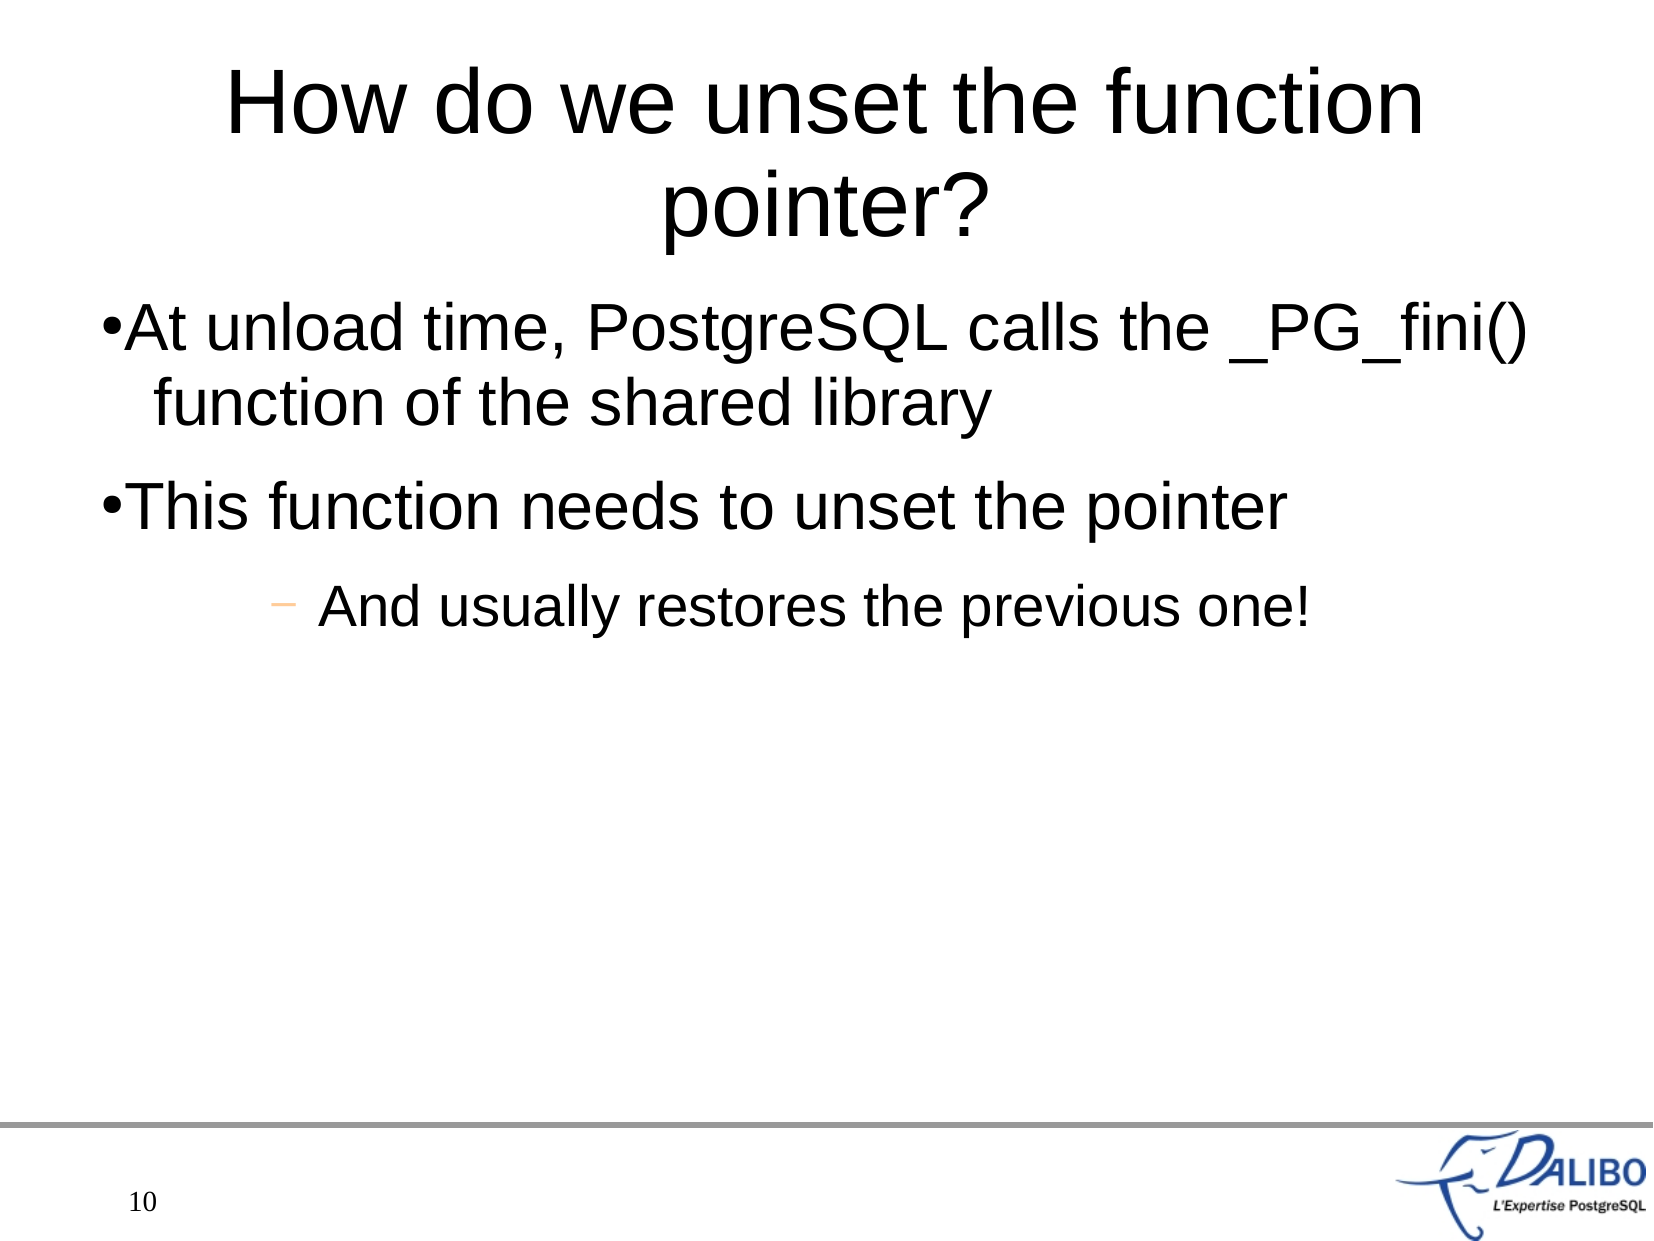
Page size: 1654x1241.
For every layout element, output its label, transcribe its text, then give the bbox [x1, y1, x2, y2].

list At unload time, PostgreSQL calls the _PG_fini() function of the shared library This function needs to unset the pointer And usually restores the previous one! [82, 290, 1571, 1109]
picture [1395, 1130, 1646, 1241]
title How do we unset the function pointer? [82, 49, 1571, 257]
